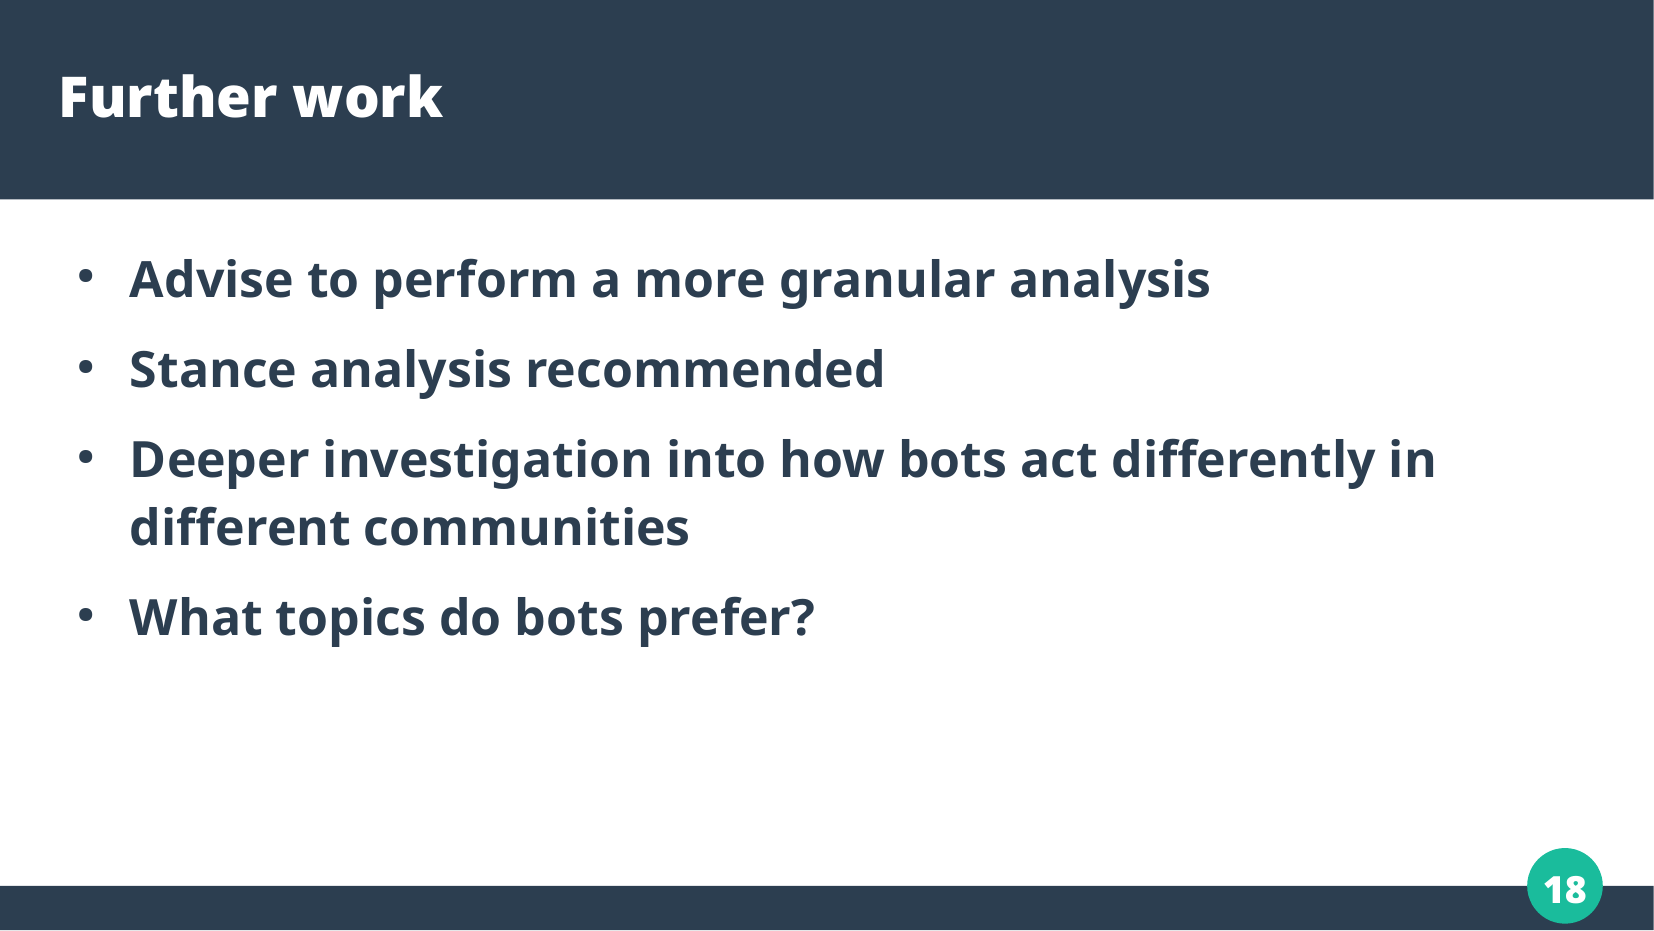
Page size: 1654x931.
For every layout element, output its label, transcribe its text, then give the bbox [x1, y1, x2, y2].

list Advise to perform a more granular analysis Stance analysis recommended Deeper investigation into how bots act differently in different communities What topics do bots prefer? [59, 243, 1595, 864]
title Further work [59, 37, 1595, 155]
